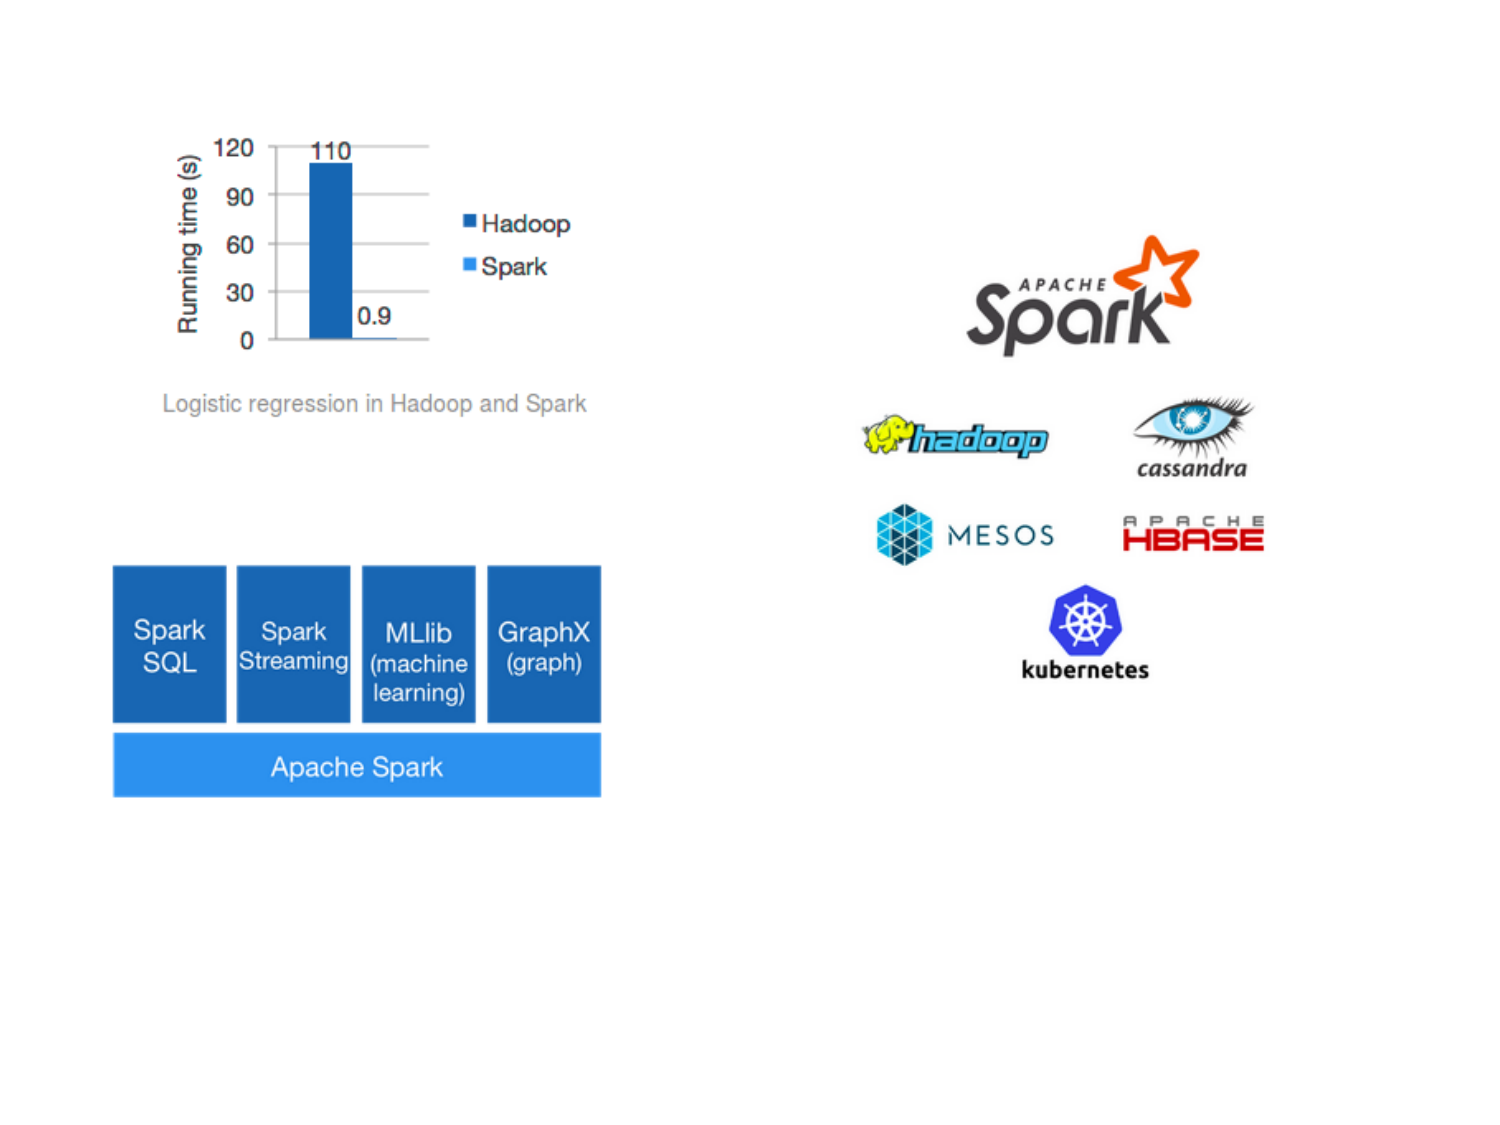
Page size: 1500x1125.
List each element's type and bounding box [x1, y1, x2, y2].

picture [105, 94, 620, 465]
picture [90, 524, 656, 816]
picture [810, 209, 1340, 713]
